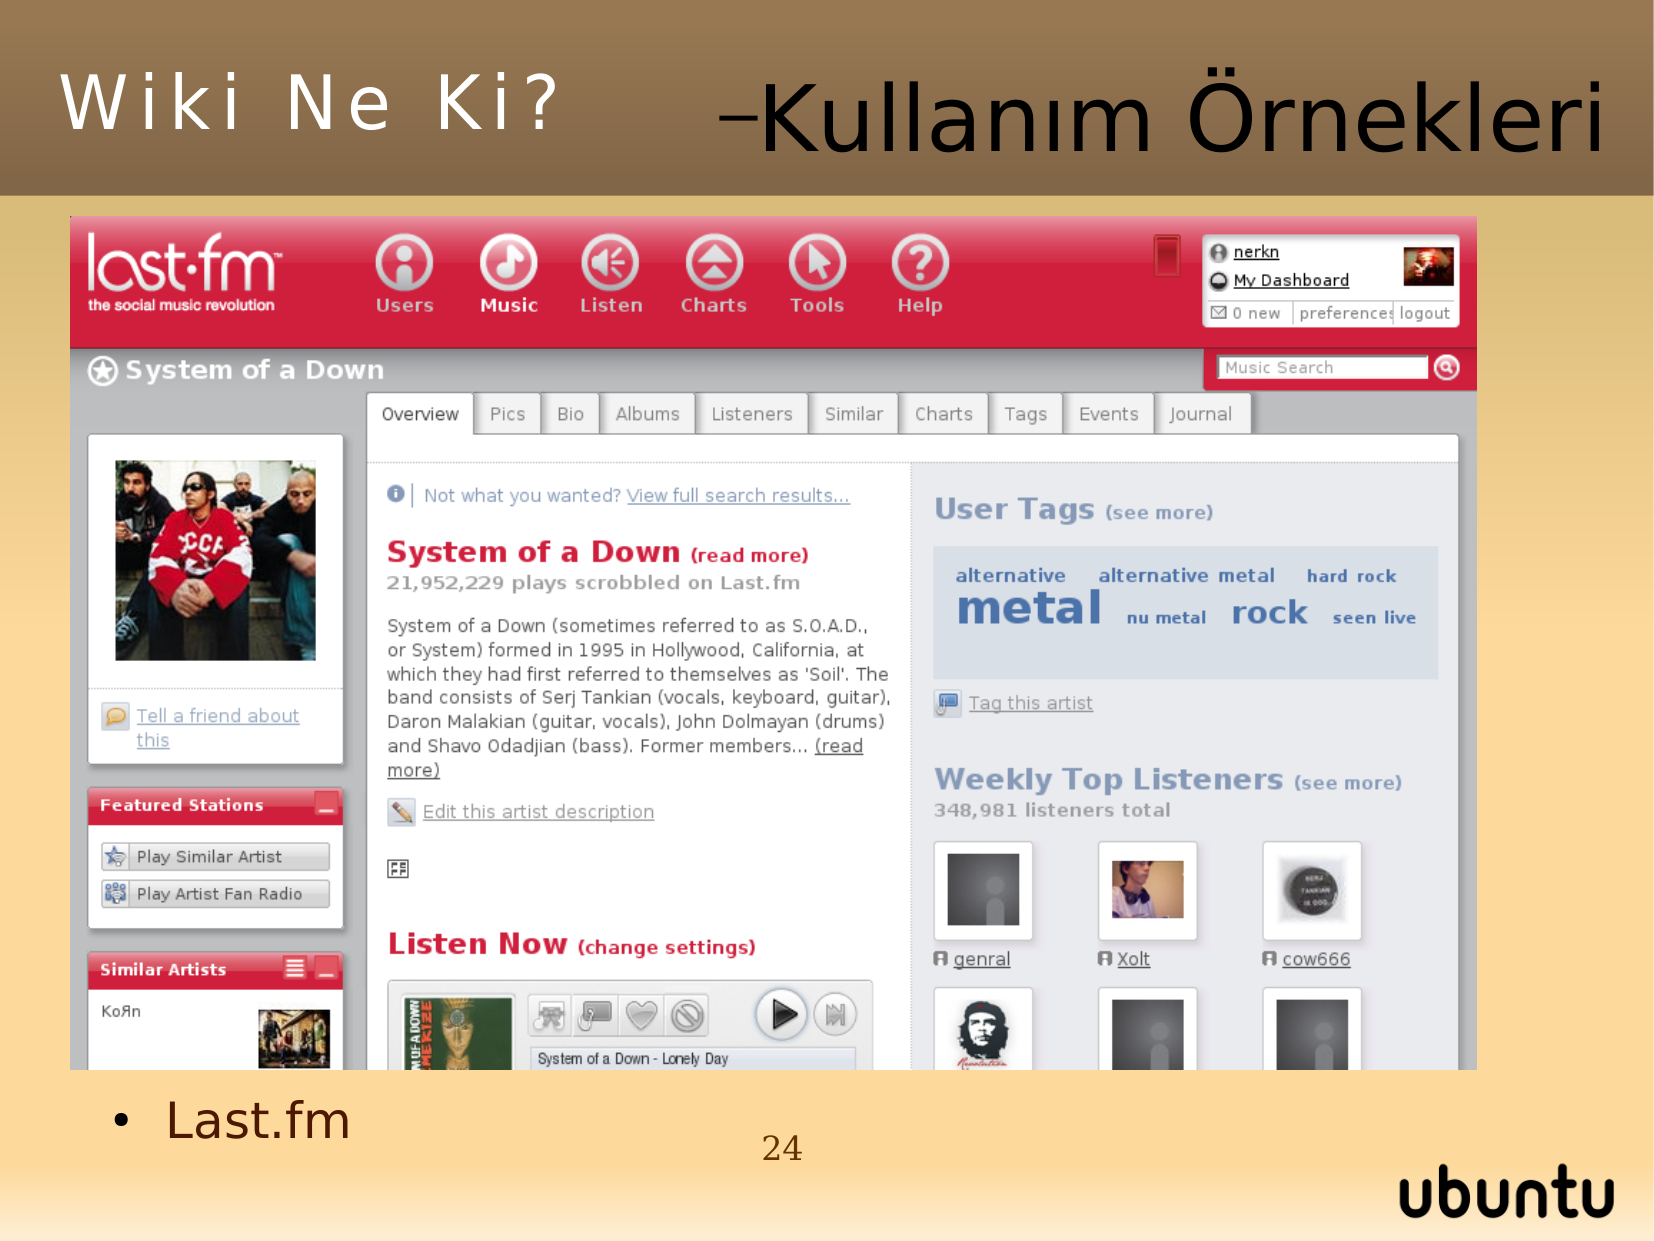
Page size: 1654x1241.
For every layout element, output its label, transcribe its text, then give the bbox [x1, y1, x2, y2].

picture [0, 0, 1654, 1241]
list Last.fm [76, 1092, 1565, 1168]
text_box Kullanım Örnekleri [679, 59, 1625, 182]
title Wiki Ne Ki? [59, 29, 739, 178]
